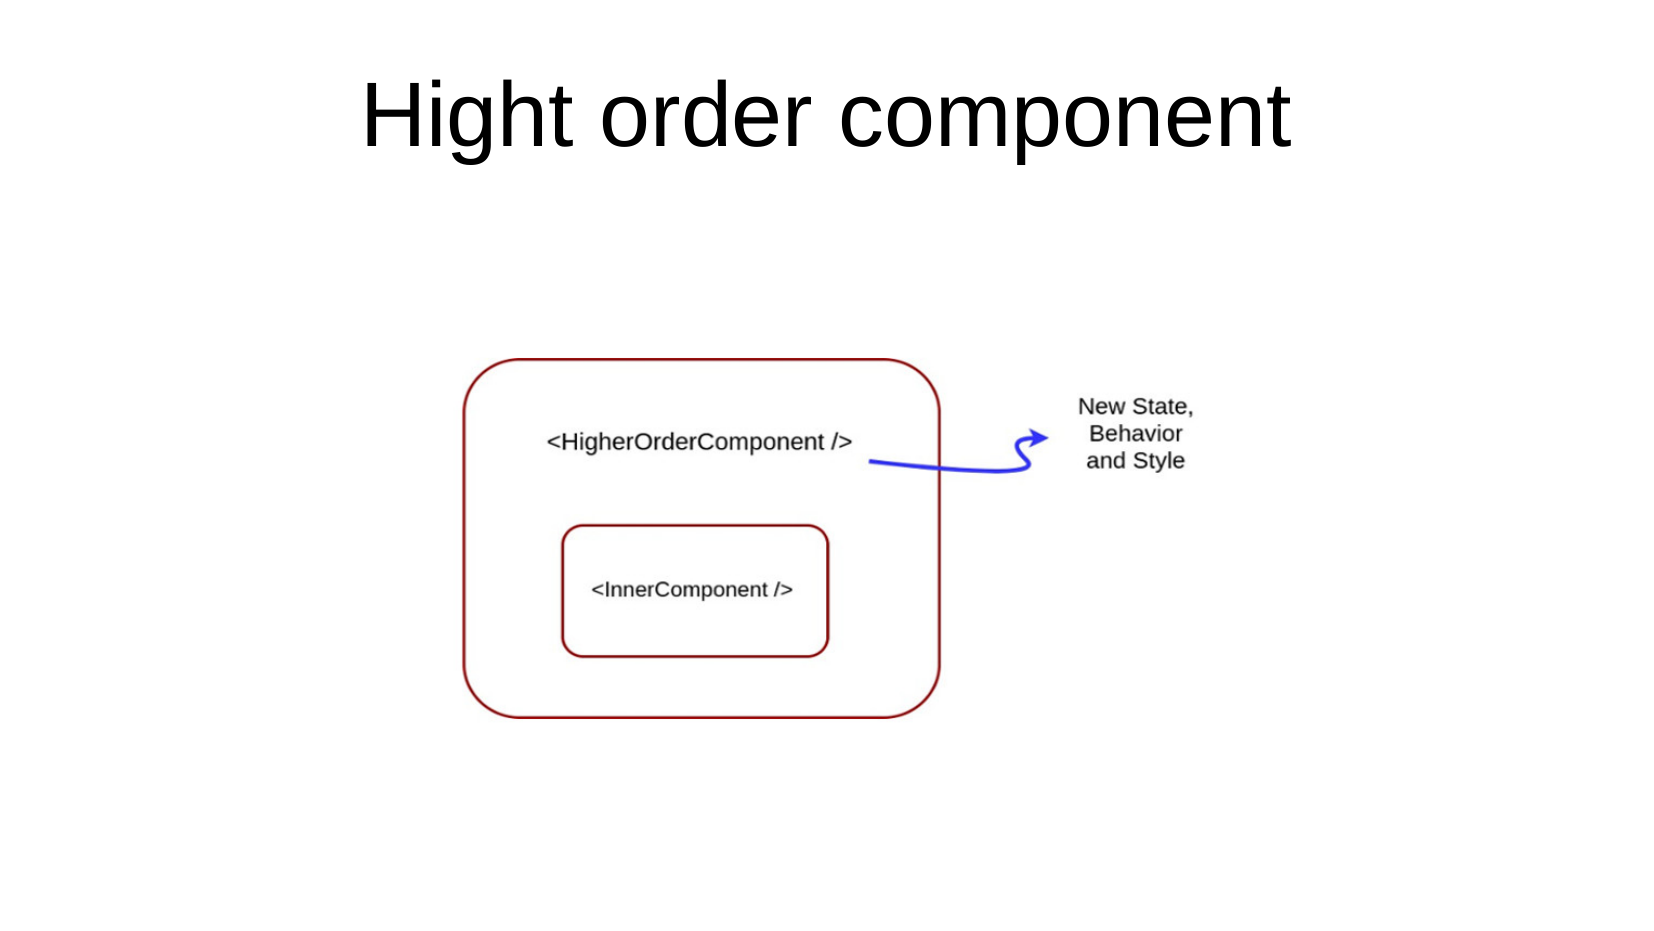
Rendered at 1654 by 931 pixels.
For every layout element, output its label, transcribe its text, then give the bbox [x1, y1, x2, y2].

title Hight order component [82, 37, 1571, 193]
picture [419, 254, 1231, 796]
